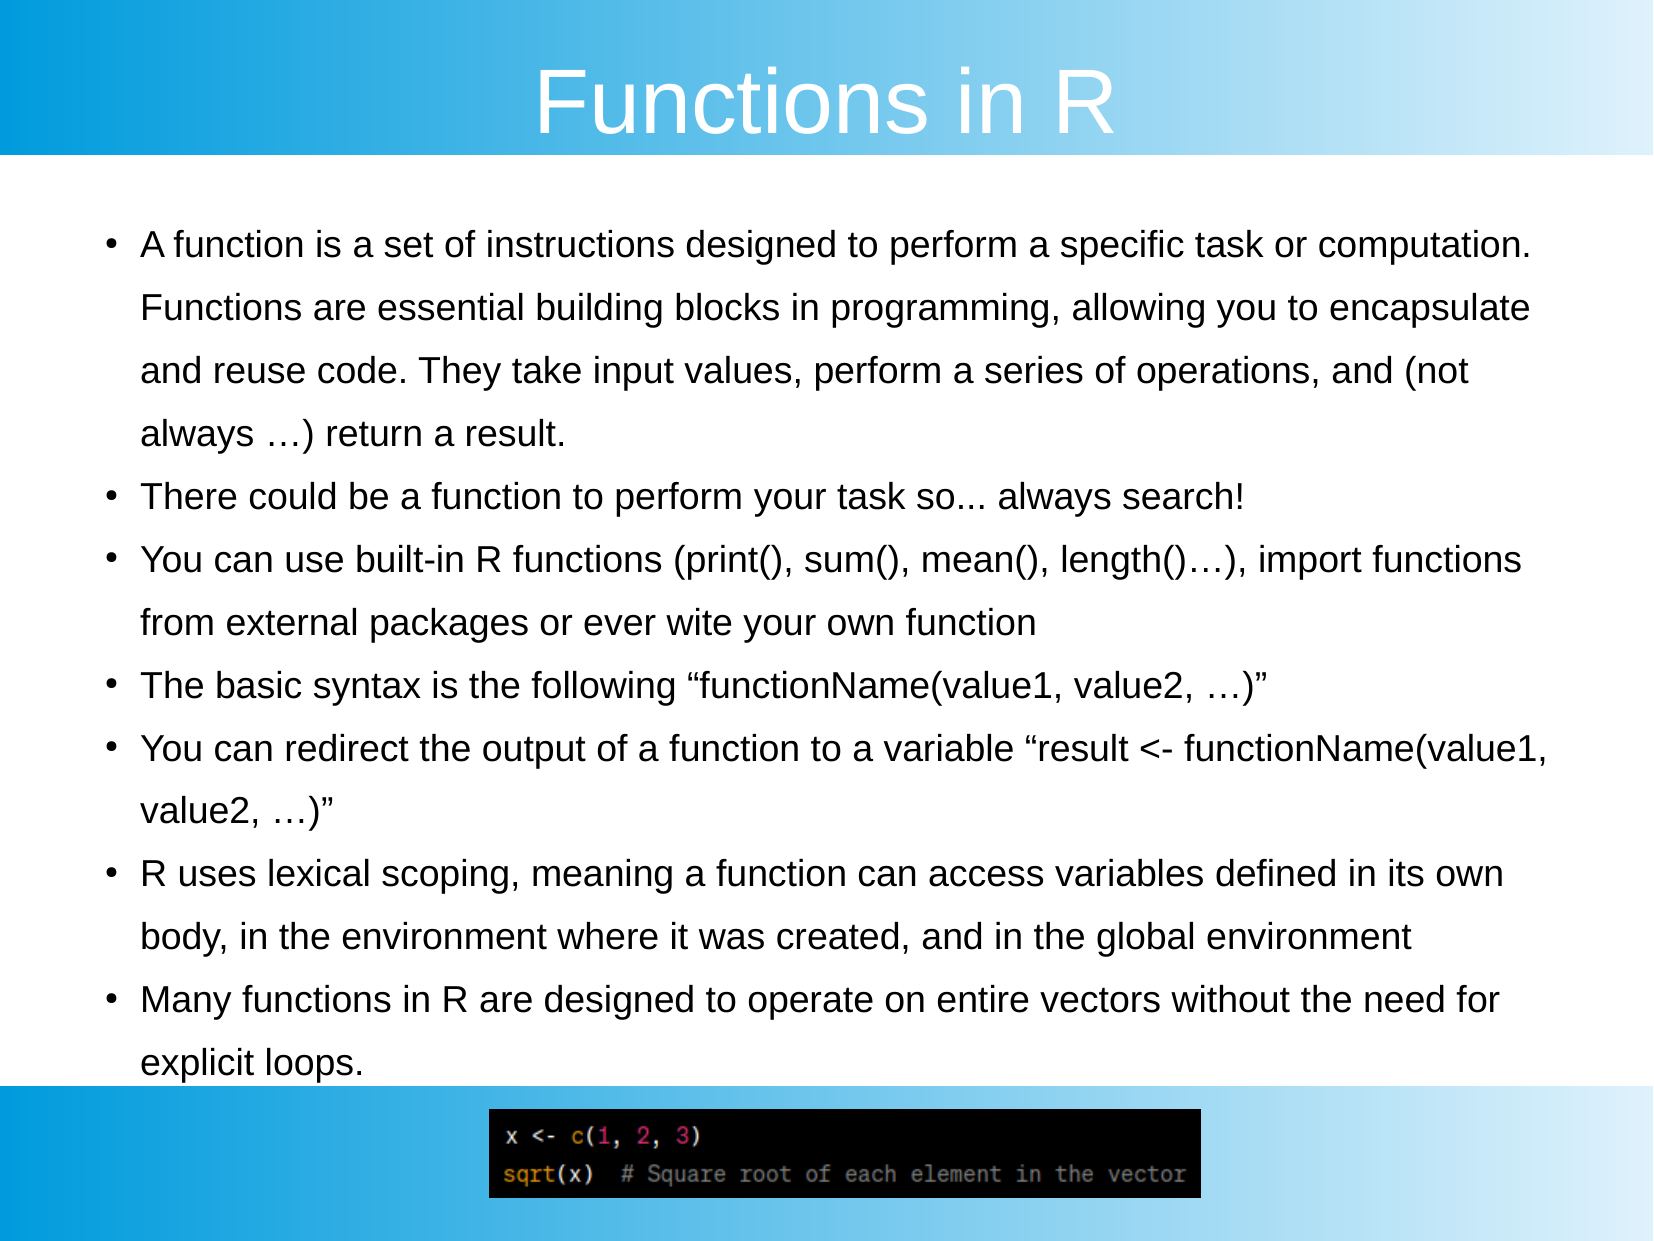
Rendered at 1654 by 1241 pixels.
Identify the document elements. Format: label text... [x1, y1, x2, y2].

title Functions in R [82, 49, 1571, 155]
picture [489, 1109, 1201, 1198]
text_box A function is a set of instructions designed to perform a specific task or computation. Functions are essential building blocks in programming, allowing you to encapsulate and reuse code. They take input values, perform a series of operations, and (not always …) return a result. There could be a function to perform your task so... always search! You can use built-in R functions (print(), sum(), mean(), length()…), import functions from external packages or ever wite your own function The basic syntax is the following “functionName(value1, value2, …)” You can redirect the output of a function to a variable “result <- functionName(value1, value2, …)” R uses lexical scoping, meaning a function can access variables defined in its own body, in the environment where it was created, and in the global environment Many functions in R are designed to operate on entire vectors without the need for explicit loops. [90, 195, 1576, 1155]
